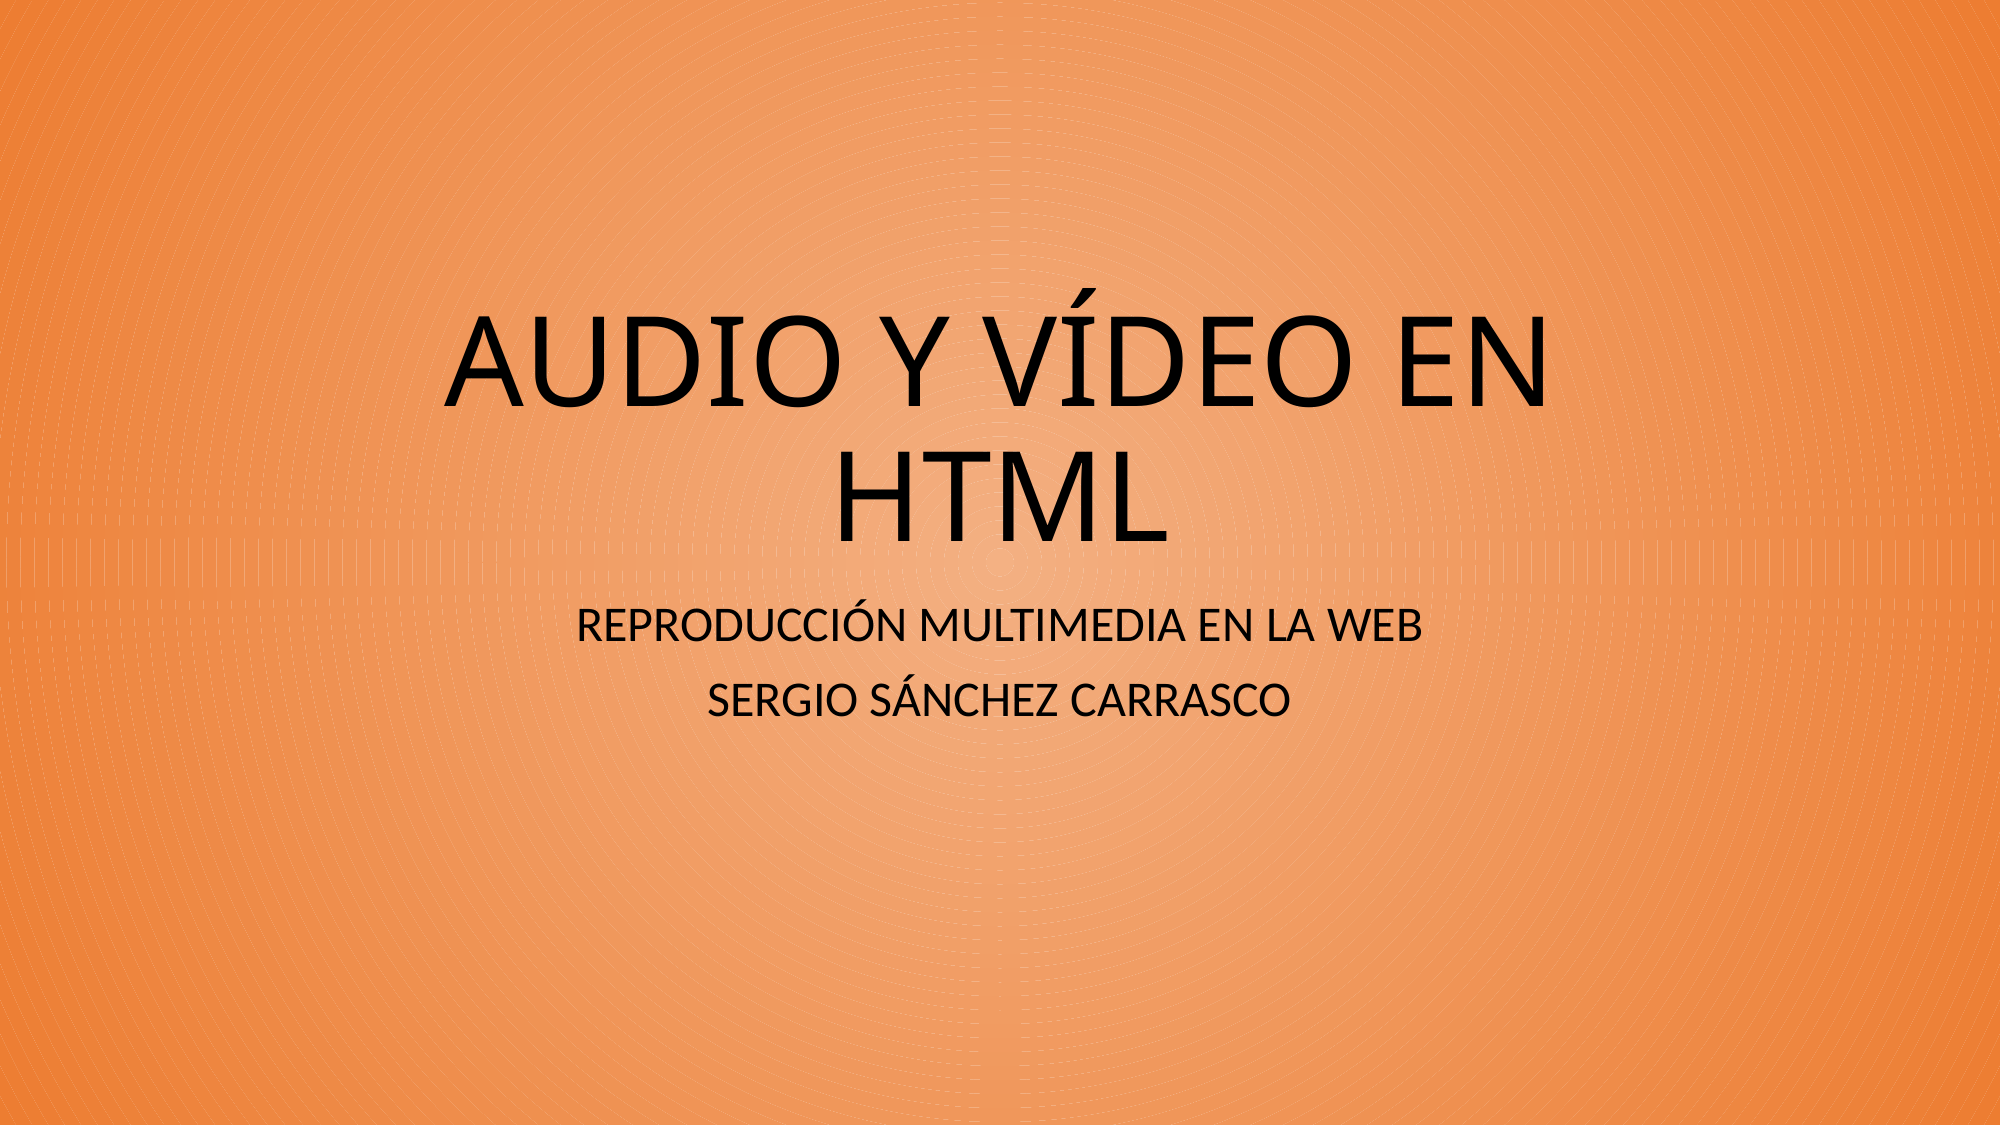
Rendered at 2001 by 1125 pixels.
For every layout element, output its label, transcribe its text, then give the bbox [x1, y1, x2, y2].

subtitle REPRODUCCIÓN MULTIMEDIA EN LA WEB SERGIO SÁNCHEZ CARRASCO [249, 590, 1750, 863]
title AUDIO Y VÍDEO EN HTML [249, 184, 1750, 576]
